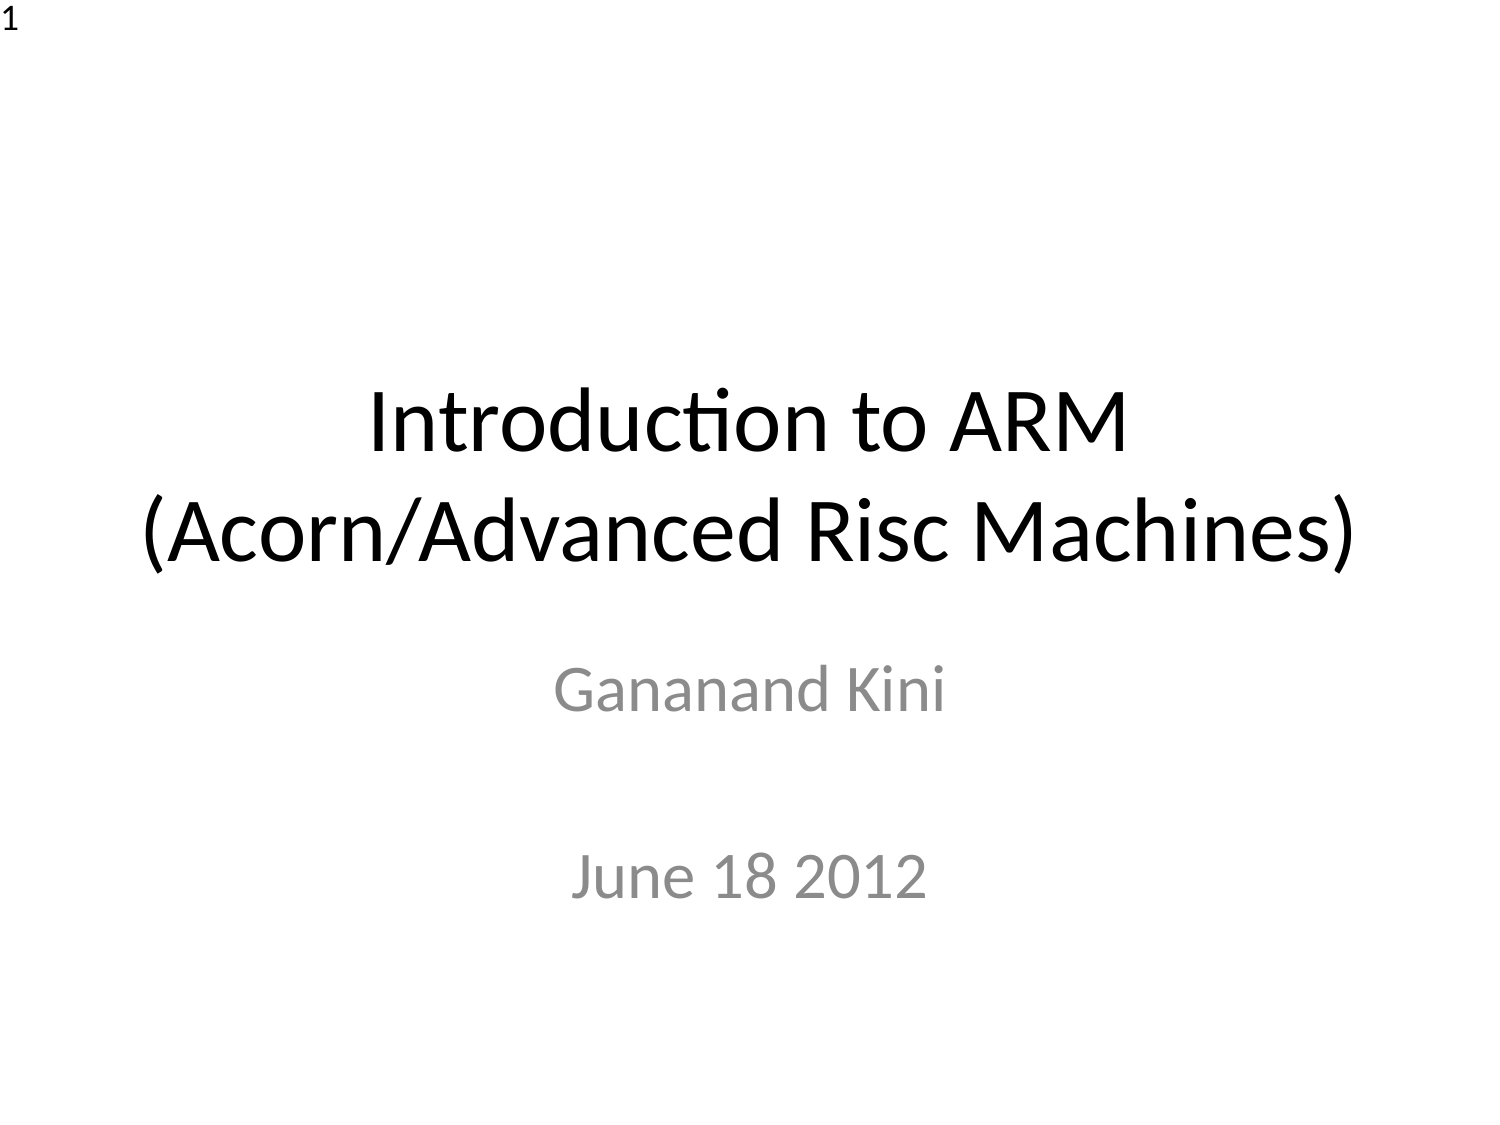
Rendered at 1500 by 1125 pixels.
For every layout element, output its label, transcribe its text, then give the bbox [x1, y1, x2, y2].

subtitle Gananand Kini June 18 2012 [225, 637, 1275, 925]
title Introduction to ARM (Acorn/Advanced Risc Machines) [112, 349, 1388, 591]
